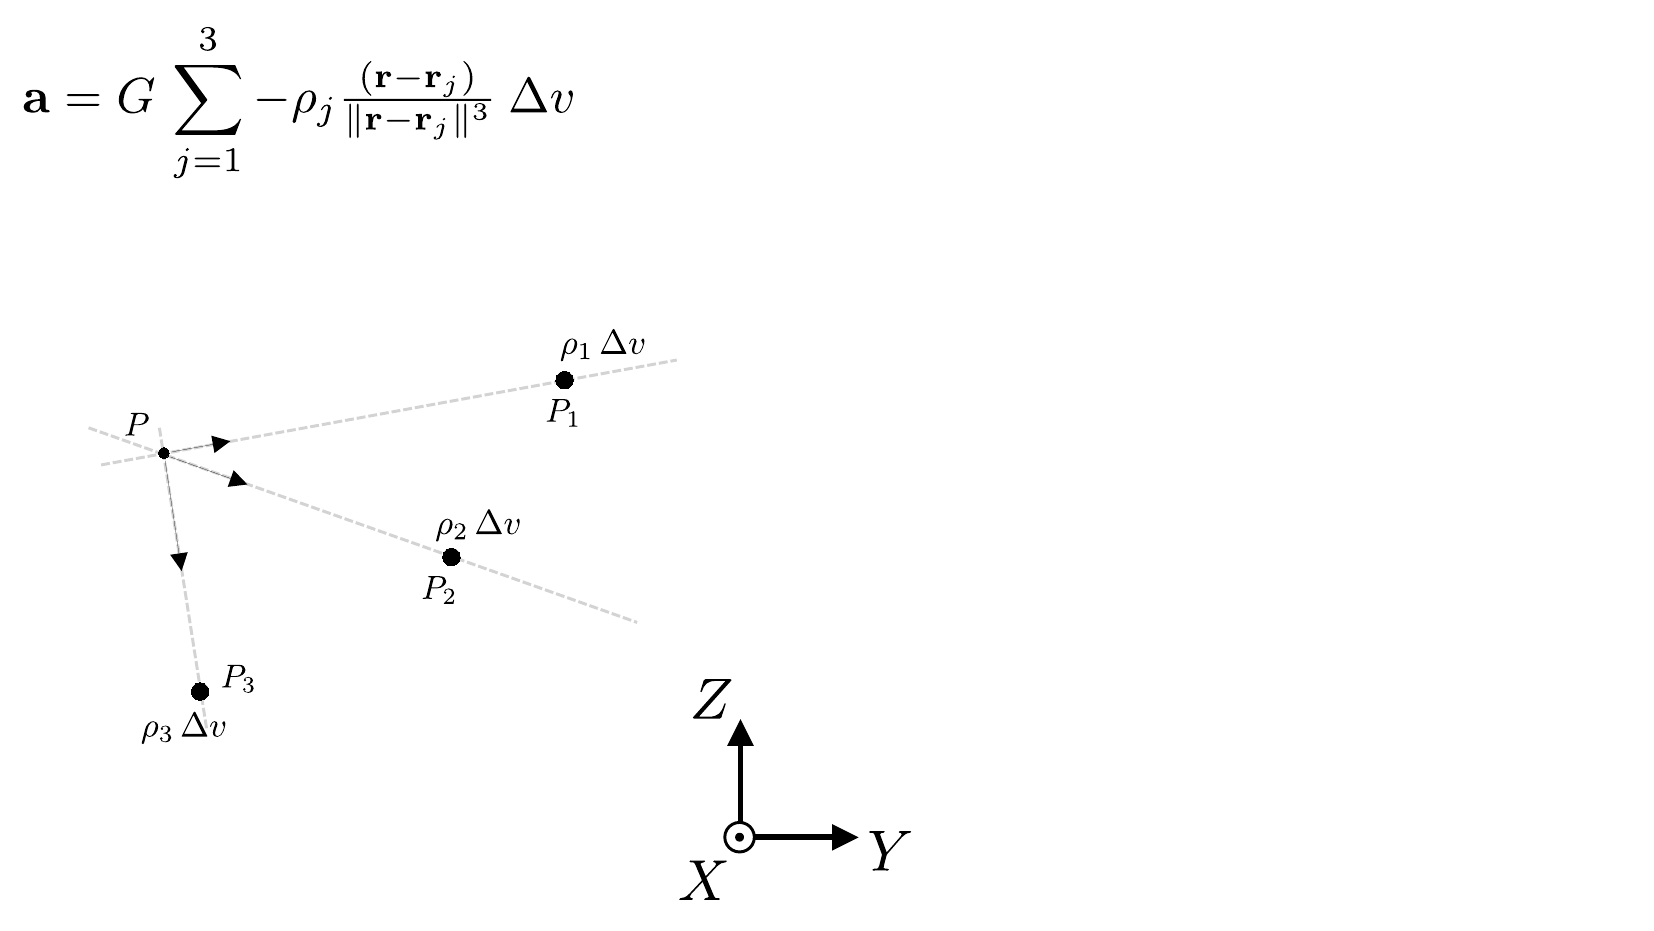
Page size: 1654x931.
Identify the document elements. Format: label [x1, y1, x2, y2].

picture [692, 679, 732, 719]
picture [436, 509, 520, 542]
text_box [555, 371, 574, 389]
text_box [724, 822, 755, 852]
picture [221, 664, 254, 693]
picture [560, 328, 645, 362]
picture [125, 412, 149, 436]
text_box [442, 548, 461, 566]
picture [868, 831, 912, 871]
picture [23, 26, 573, 179]
text_box [191, 682, 209, 701]
picture [422, 576, 455, 604]
picture [679, 860, 727, 901]
picture [141, 711, 226, 745]
picture [546, 399, 578, 427]
text_box [158, 447, 170, 459]
